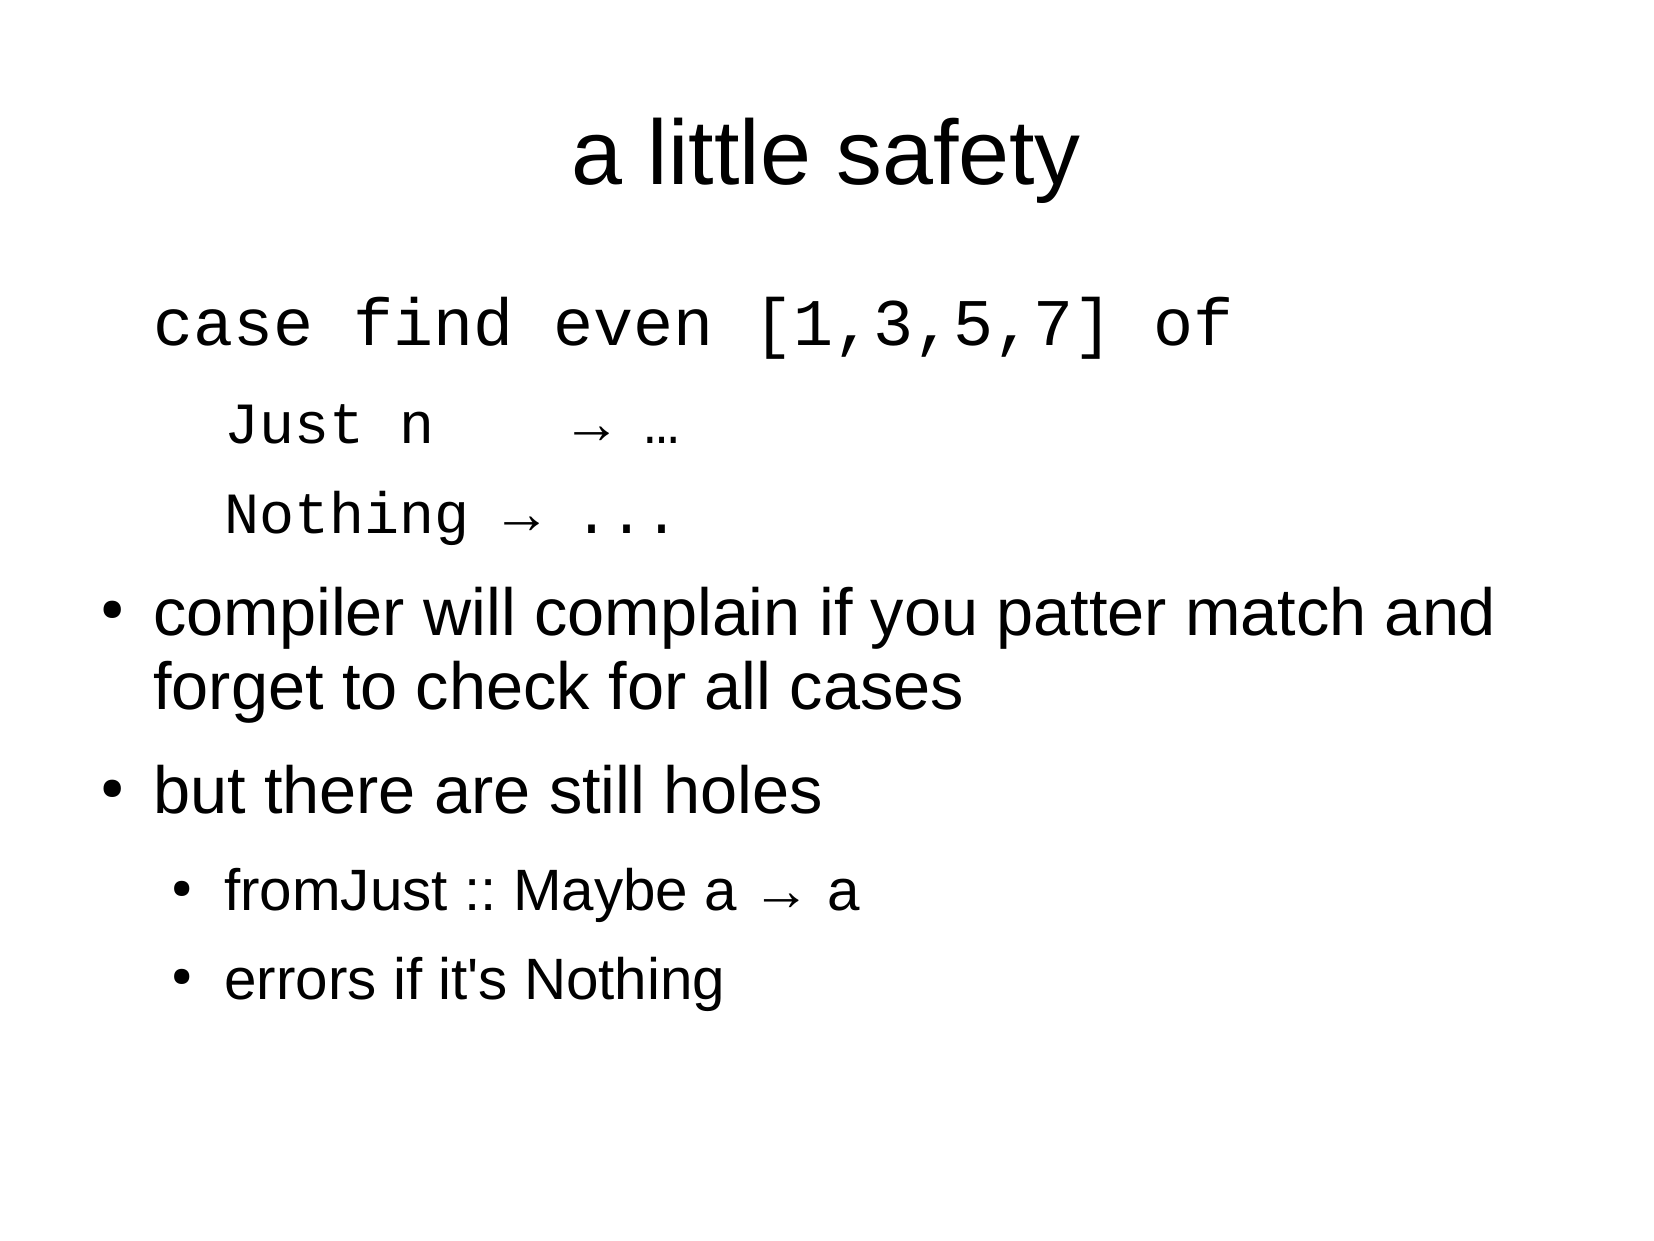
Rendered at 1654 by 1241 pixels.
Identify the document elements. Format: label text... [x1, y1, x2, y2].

list case find even [1,3,5,7] of Just n → … Nothing → ... compiler will complain if you patter match and forget to check for all cases but there are still holes fromJust :: Maybe a → a errors if it's Nothing [82, 290, 1571, 1109]
title a little safety [82, 49, 1571, 257]
